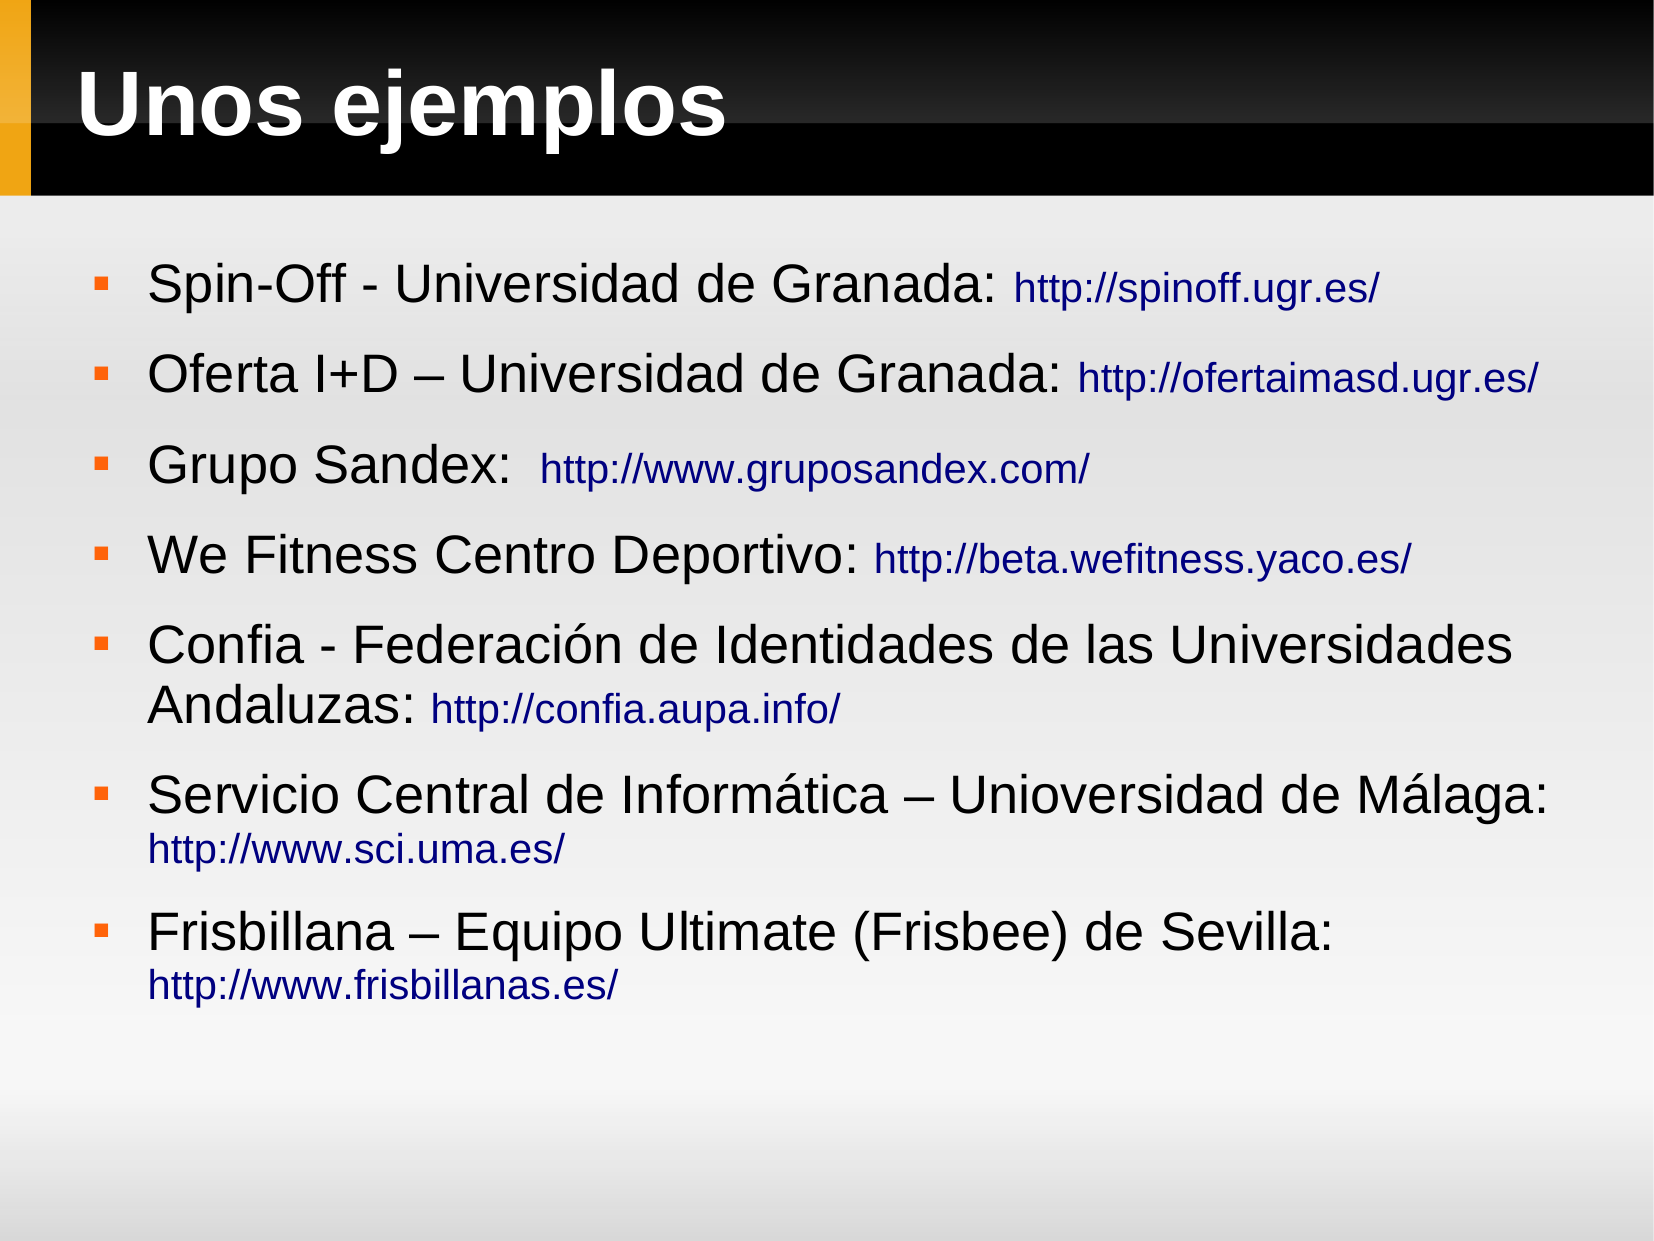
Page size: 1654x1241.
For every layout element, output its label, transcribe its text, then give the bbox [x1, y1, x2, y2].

picture [0, 0, 1654, 1241]
title Unos ejemplos [76, 0, 1565, 208]
list Spin-Off - Universidad de Granada: http://spinoff.ugr.es/ Oferta I+D – Universidad de Granada: http://ofertaimasd.ugr.es/ Grupo Sandex: http://www.gruposandex.com/ We Fitness Centro Deportivo: http://beta.wefitness.yaco.es/ Confia - Federación de Identidades de las Universidades Andaluzas: http://confia.aupa.info/ Servicio Central de Informática – Unioversidad de Málaga: http://www.sci.uma.es/ Frisbillana – Equipo Ultimate (Frisbee) de Sevilla: http://www.frisbillanas.es/ [76, 253, 1565, 1073]
